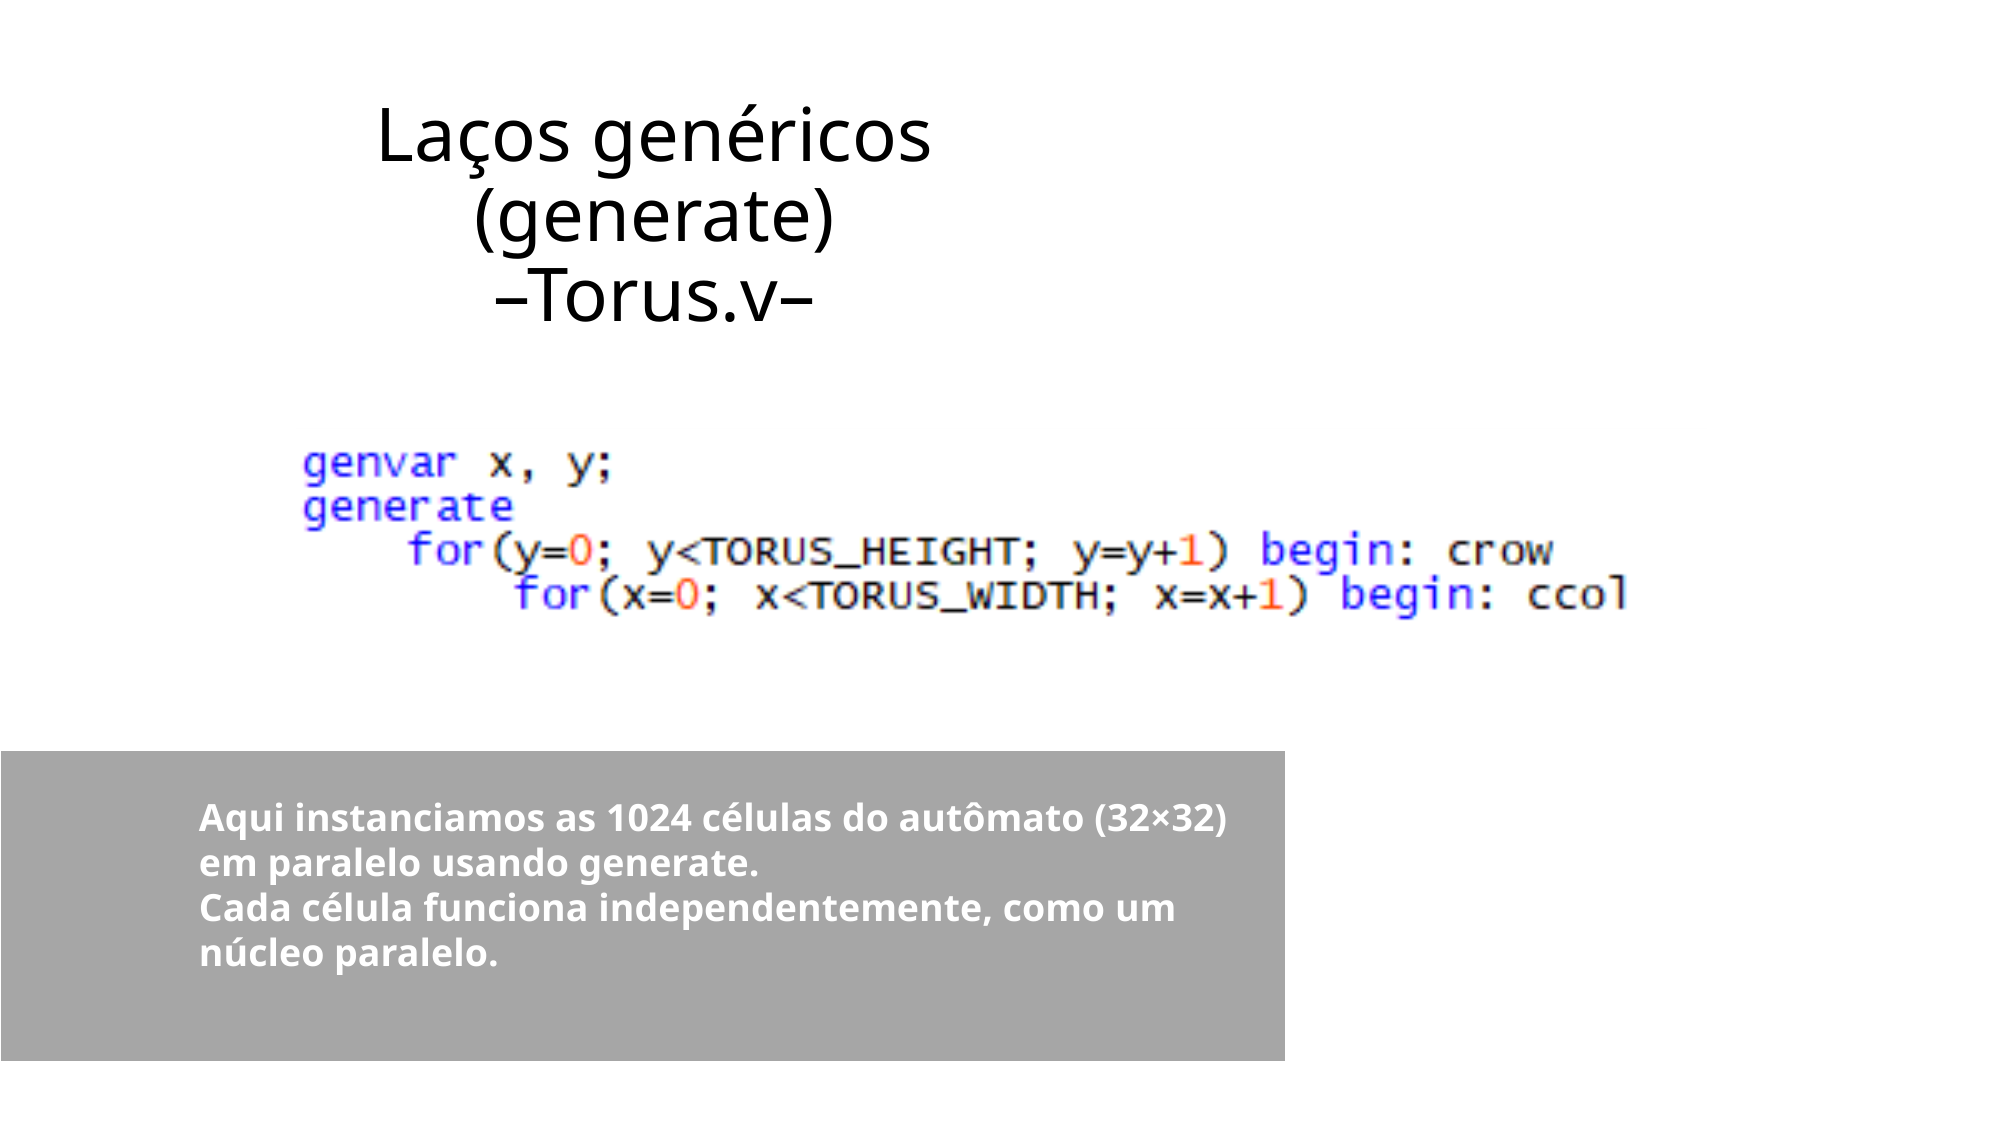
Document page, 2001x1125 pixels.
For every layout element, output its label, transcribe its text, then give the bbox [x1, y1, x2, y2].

title Laços genéricos (generate) –Torus.v– [183, 89, 1127, 346]
picture [296, 427, 1707, 644]
text_box Aqui instanciamos as 1024 células do autômato (32×32) em paralelo usando generate. Cada célula funciona independentemente, como um núcleo paralelo. [183, 786, 1265, 1029]
text_box [1, 751, 1285, 1061]
